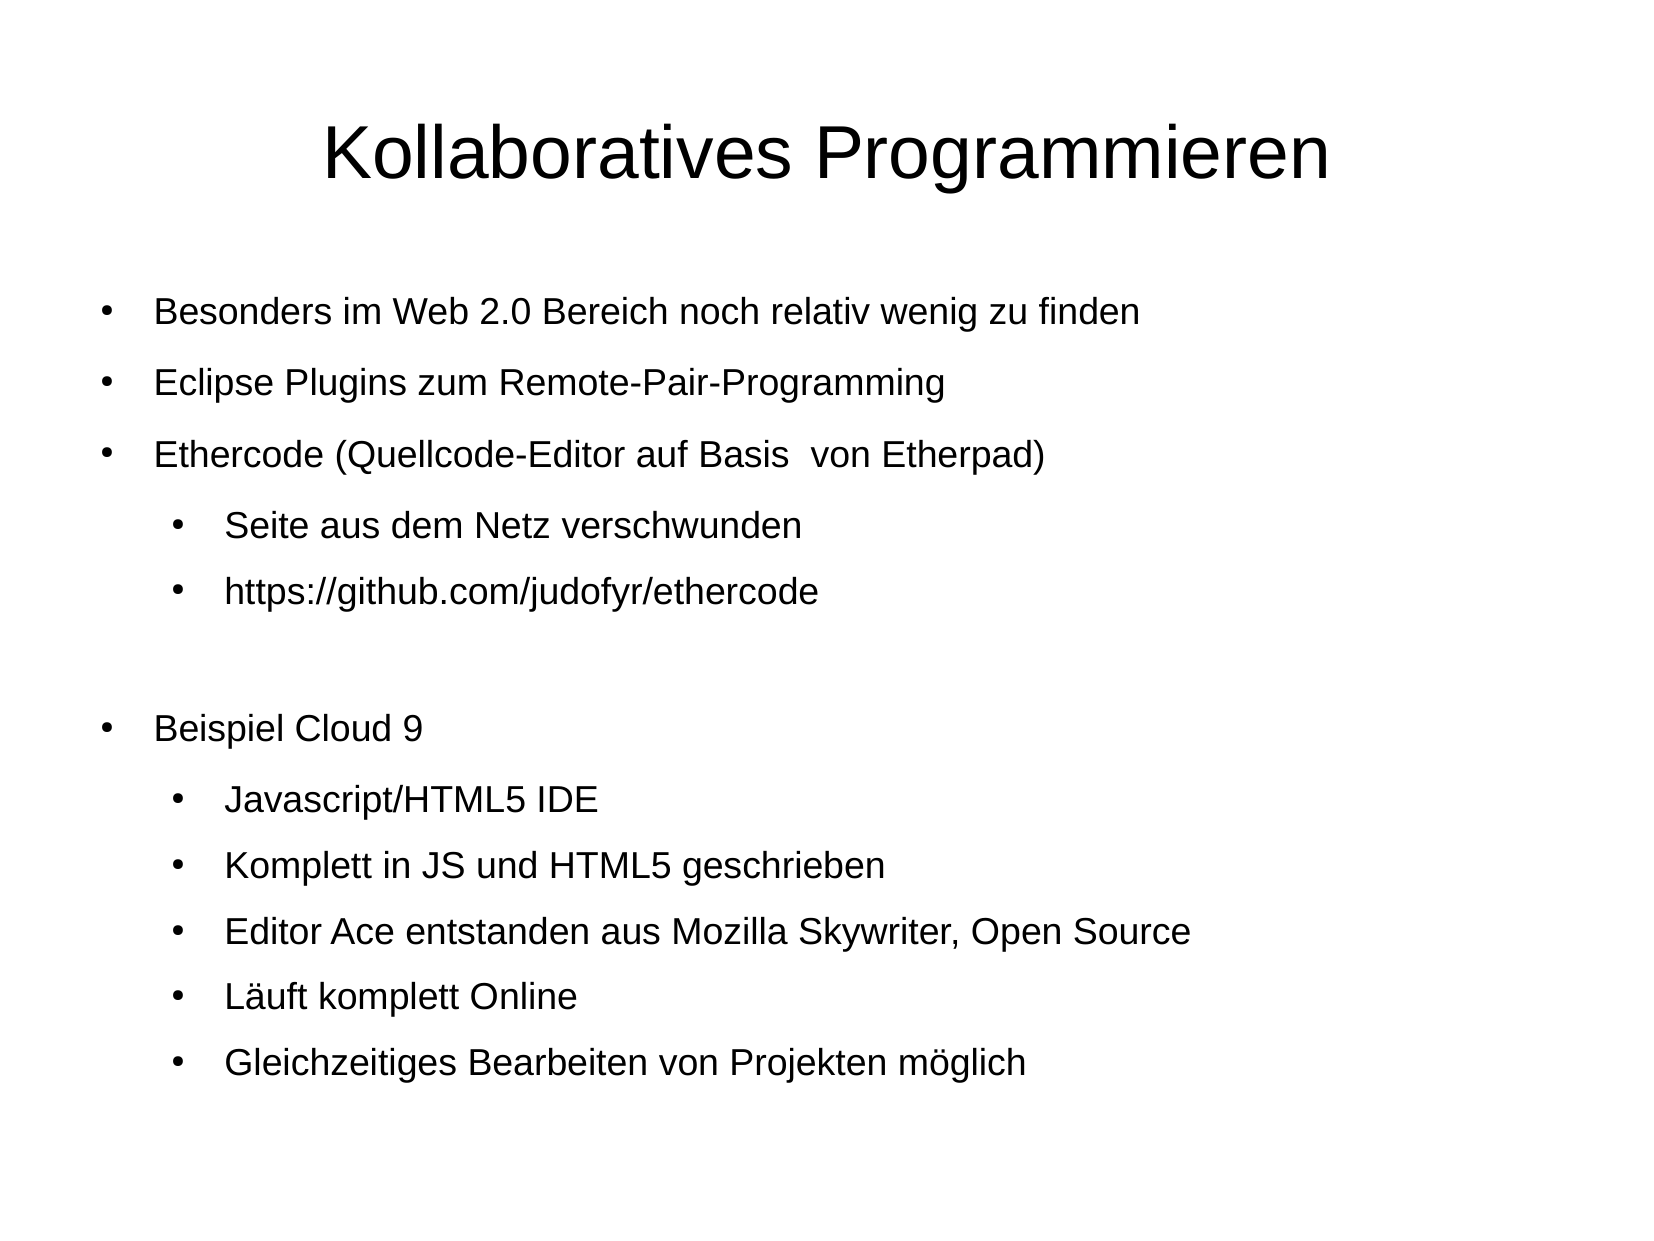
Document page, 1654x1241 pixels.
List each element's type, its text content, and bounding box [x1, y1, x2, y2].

list Besonders im Web 2.0 Bereich noch relativ wenig zu finden Eclipse Plugins zum Remote-Pair-Programming Ethercode (Quellcode-Editor auf Basis von Etherpad) Seite aus dem Netz verschwunden https://github.com/judofyr/ethercode Beispiel Cloud 9 Javascript/HTML5 IDE Komplett in JS und HTML5 geschrieben Editor Ace entstanden aus Mozilla Skywriter, Open Source Läuft komplett Online Gleichzeitiges Bearbeiten von Projekten möglich [82, 290, 1571, 1109]
title Kollaboratives Programmieren [82, 49, 1571, 257]
